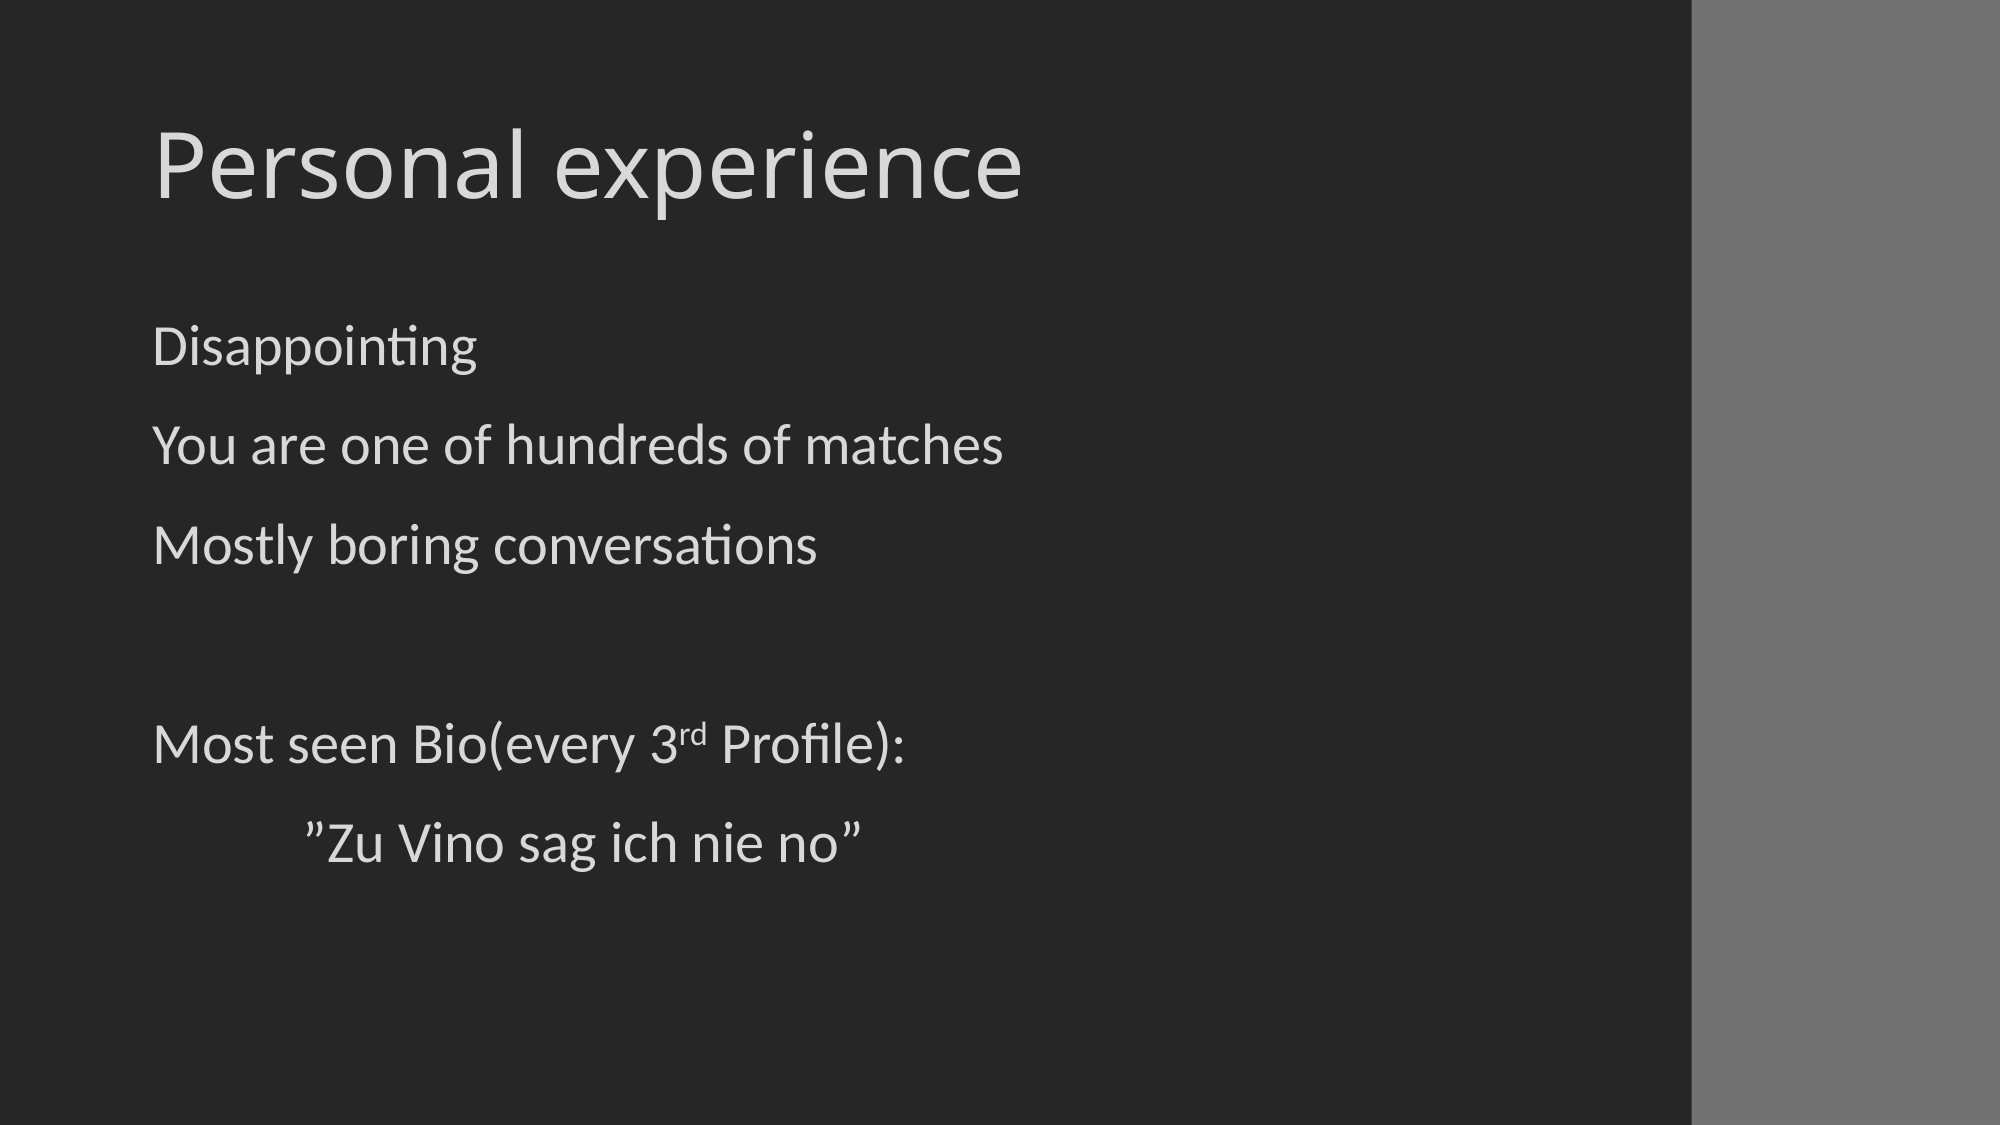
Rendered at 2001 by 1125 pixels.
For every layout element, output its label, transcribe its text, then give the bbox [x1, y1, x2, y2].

list Disappointing You are one of hundreds of matches Mostly boring conversations Most seen Bio(every 3rd Profile): ”Zu Vino sag ich nie no” [137, 299, 1691, 1014]
text_box [1691, 0, 2000, 1125]
title Personal experience [137, 59, 1691, 278]
